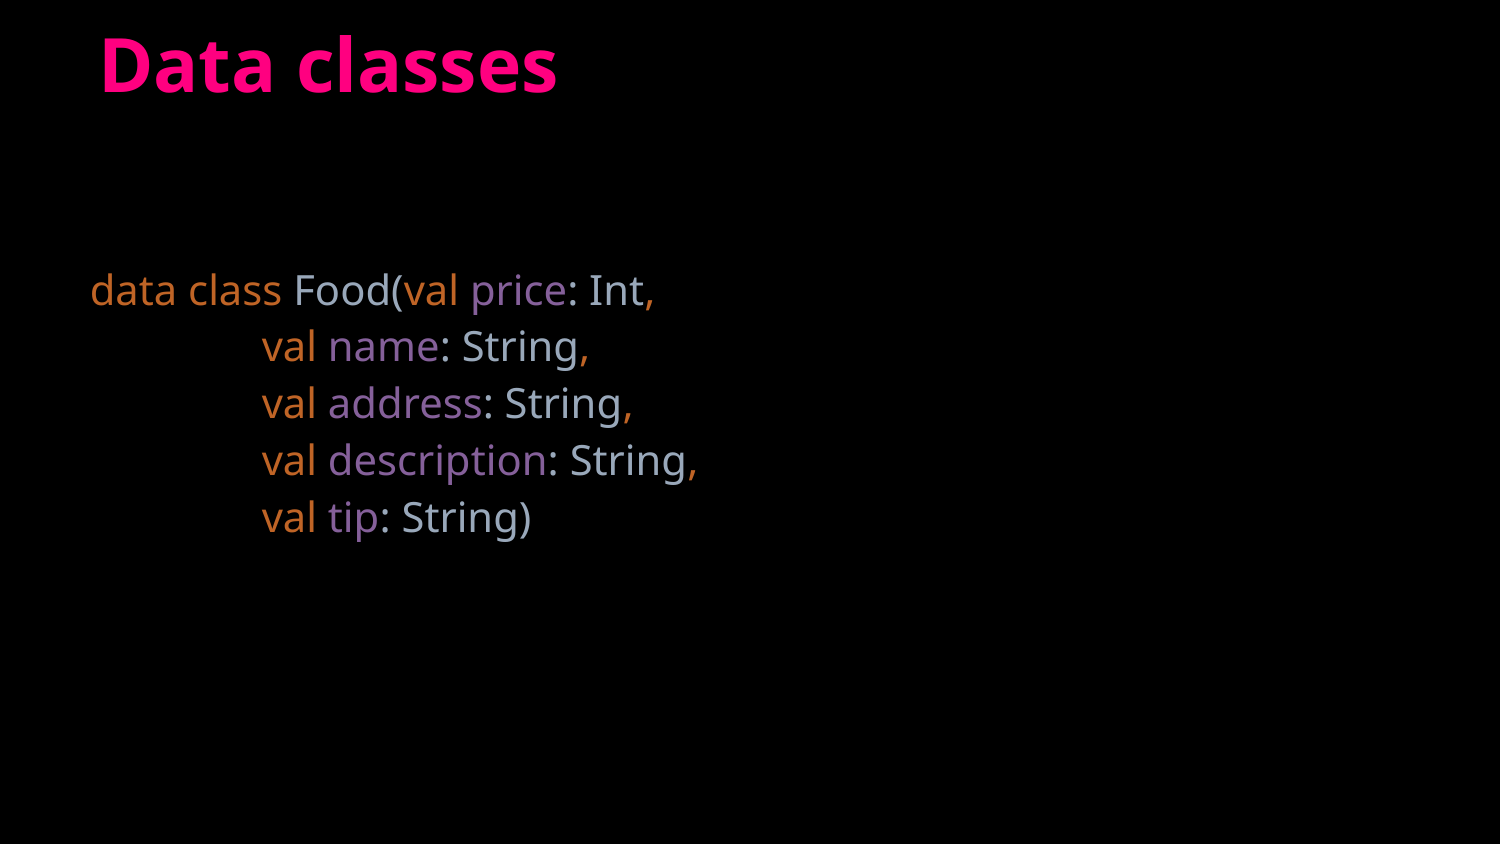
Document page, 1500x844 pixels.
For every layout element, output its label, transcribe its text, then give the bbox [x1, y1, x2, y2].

title Data classes [83, 28, 1416, 136]
text_box data class Food(val price: Int, val name: String, val address: String, val description: String, val tip: String) [75, 252, 1456, 511]
